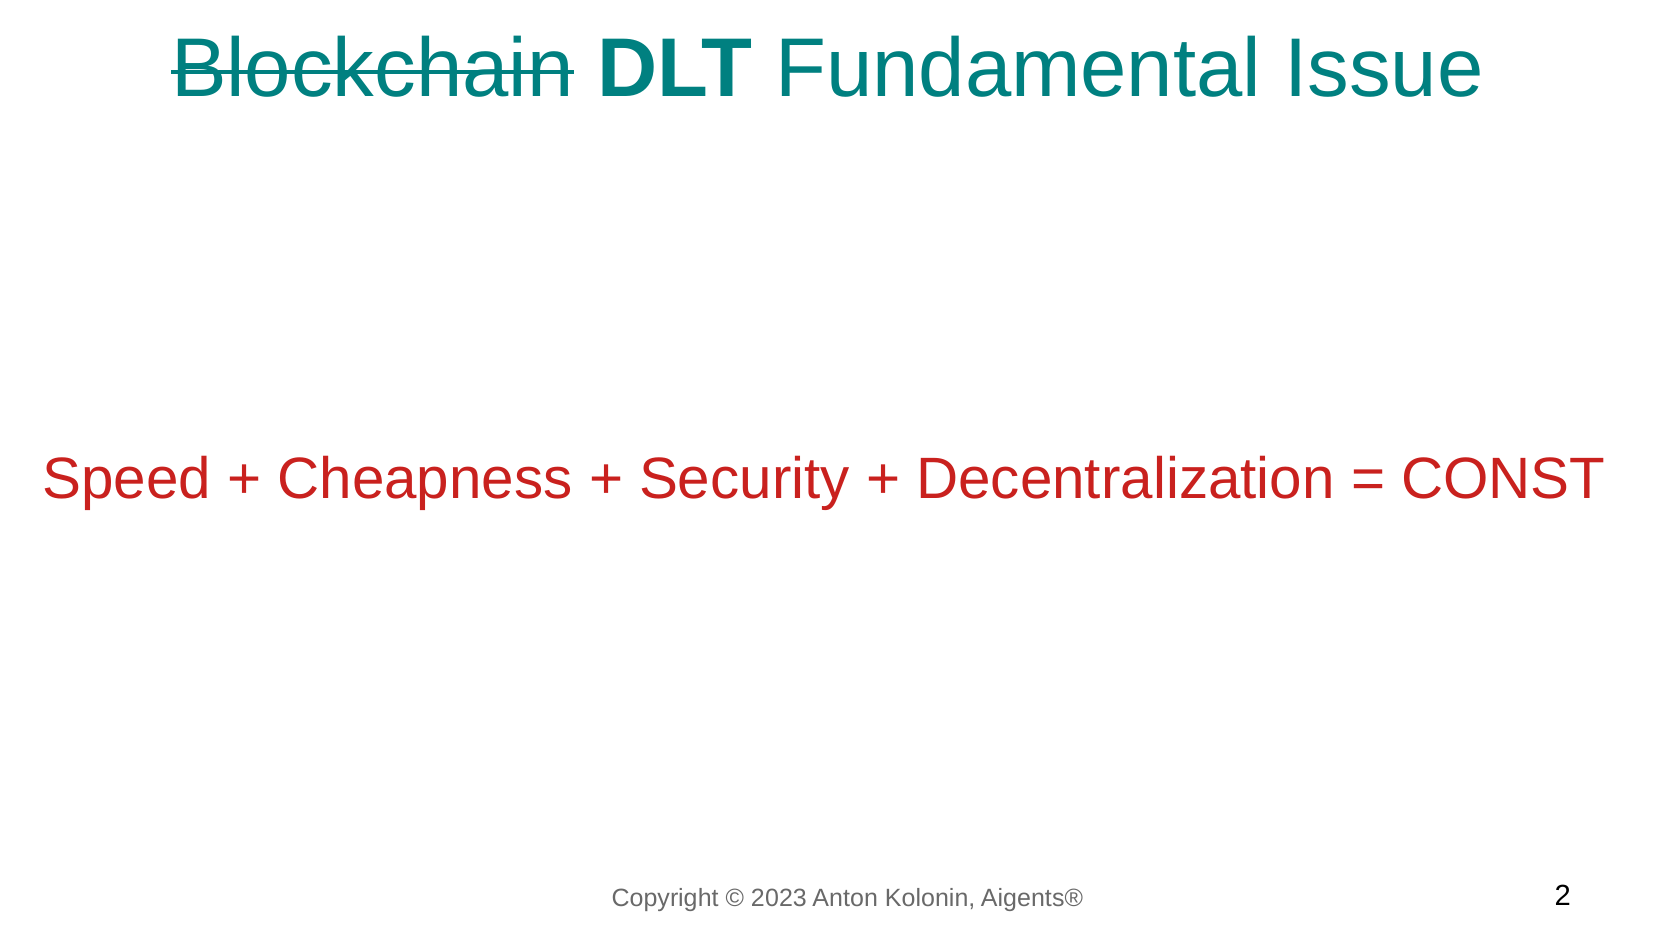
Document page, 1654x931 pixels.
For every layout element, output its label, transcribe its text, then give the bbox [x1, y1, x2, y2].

text_box Blockchain DLT Fundamental Issue [0, 0, 1630, 135]
text_box Speed + Cheapness + Security + Decentralization = CONST [27, 438, 1637, 519]
